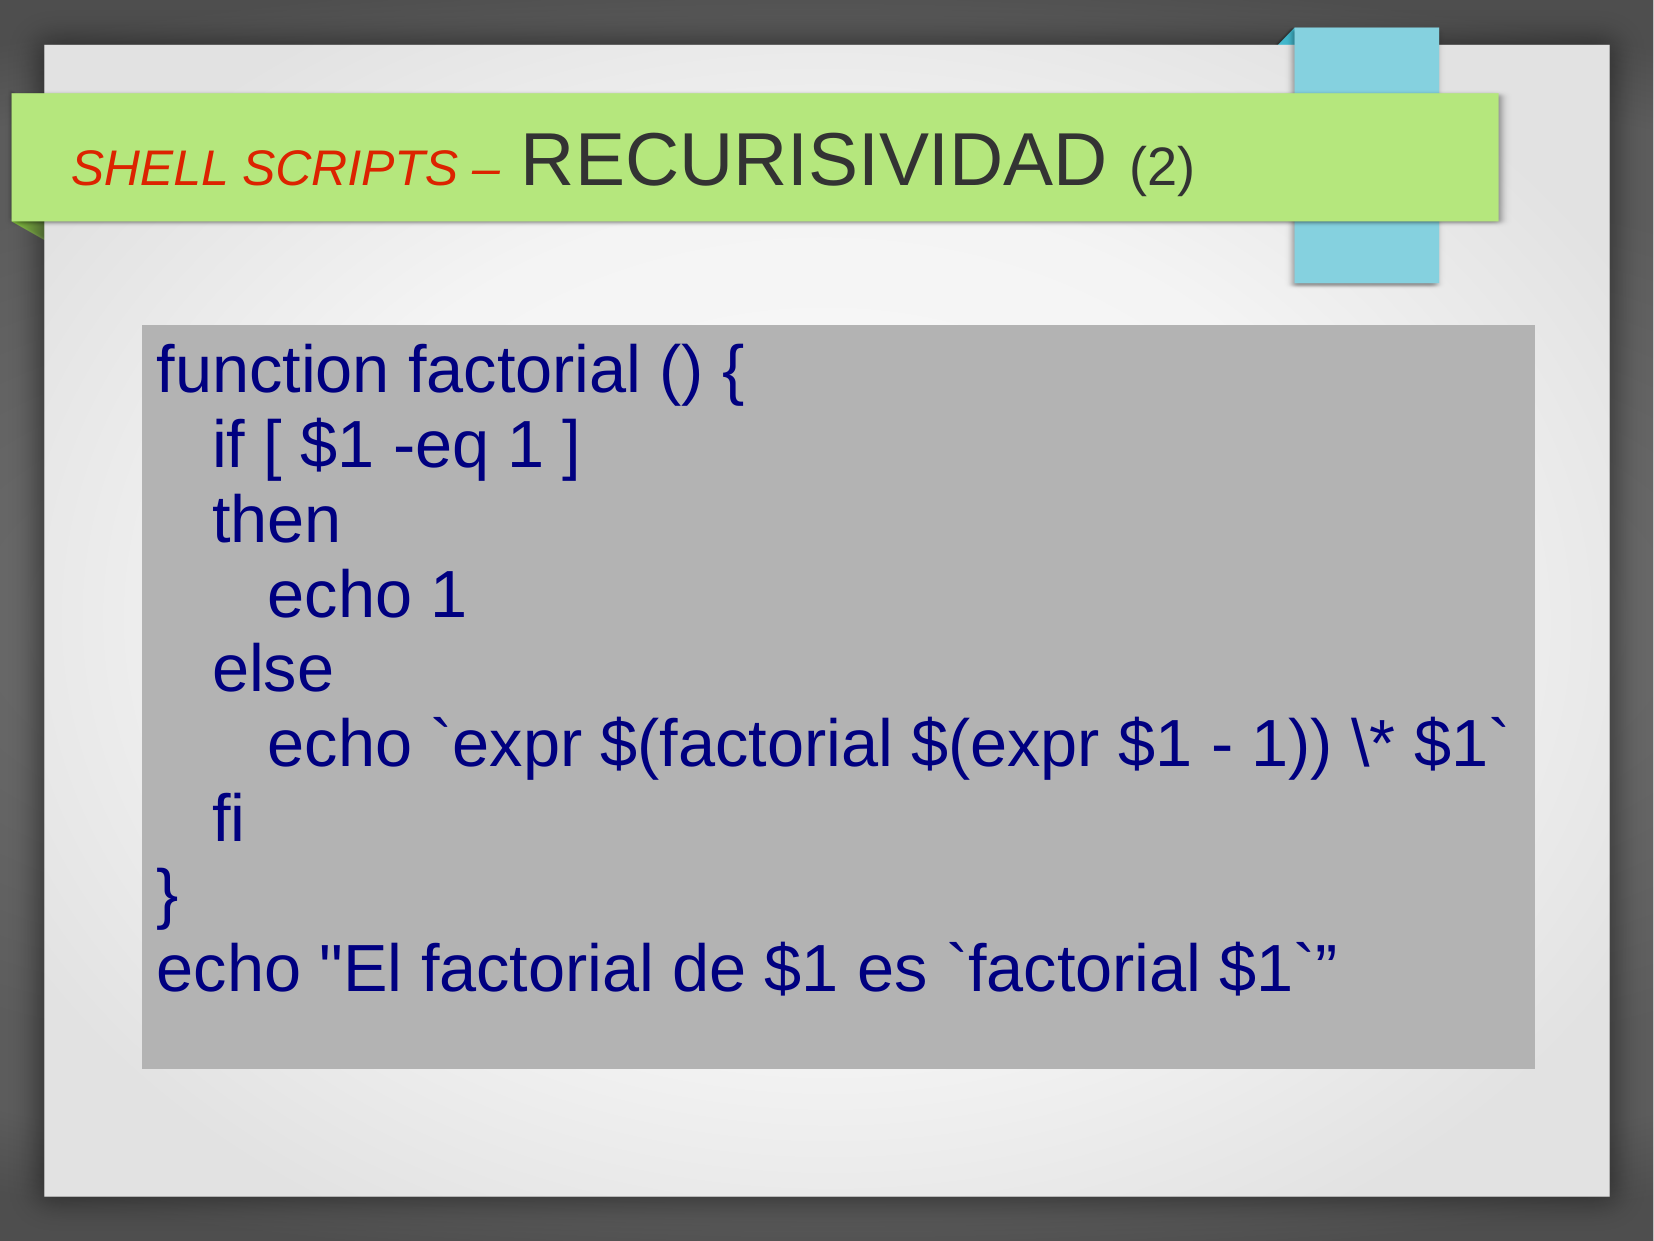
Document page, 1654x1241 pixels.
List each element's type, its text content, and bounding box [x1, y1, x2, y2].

table_header function factorial () { if [ $1 -eq 1 ] then echo 1 else echo `expr $(factorial $(expr $1 - 1)) \* $1` fi } echo "El factorial de $1 es `factorial $1`” [142, 325, 1535, 1069]
title SHELL SCRIPTS – RECURISIVIDAD (2) [70, 106, 1229, 213]
picture [0, 0, 1654, 1241]
